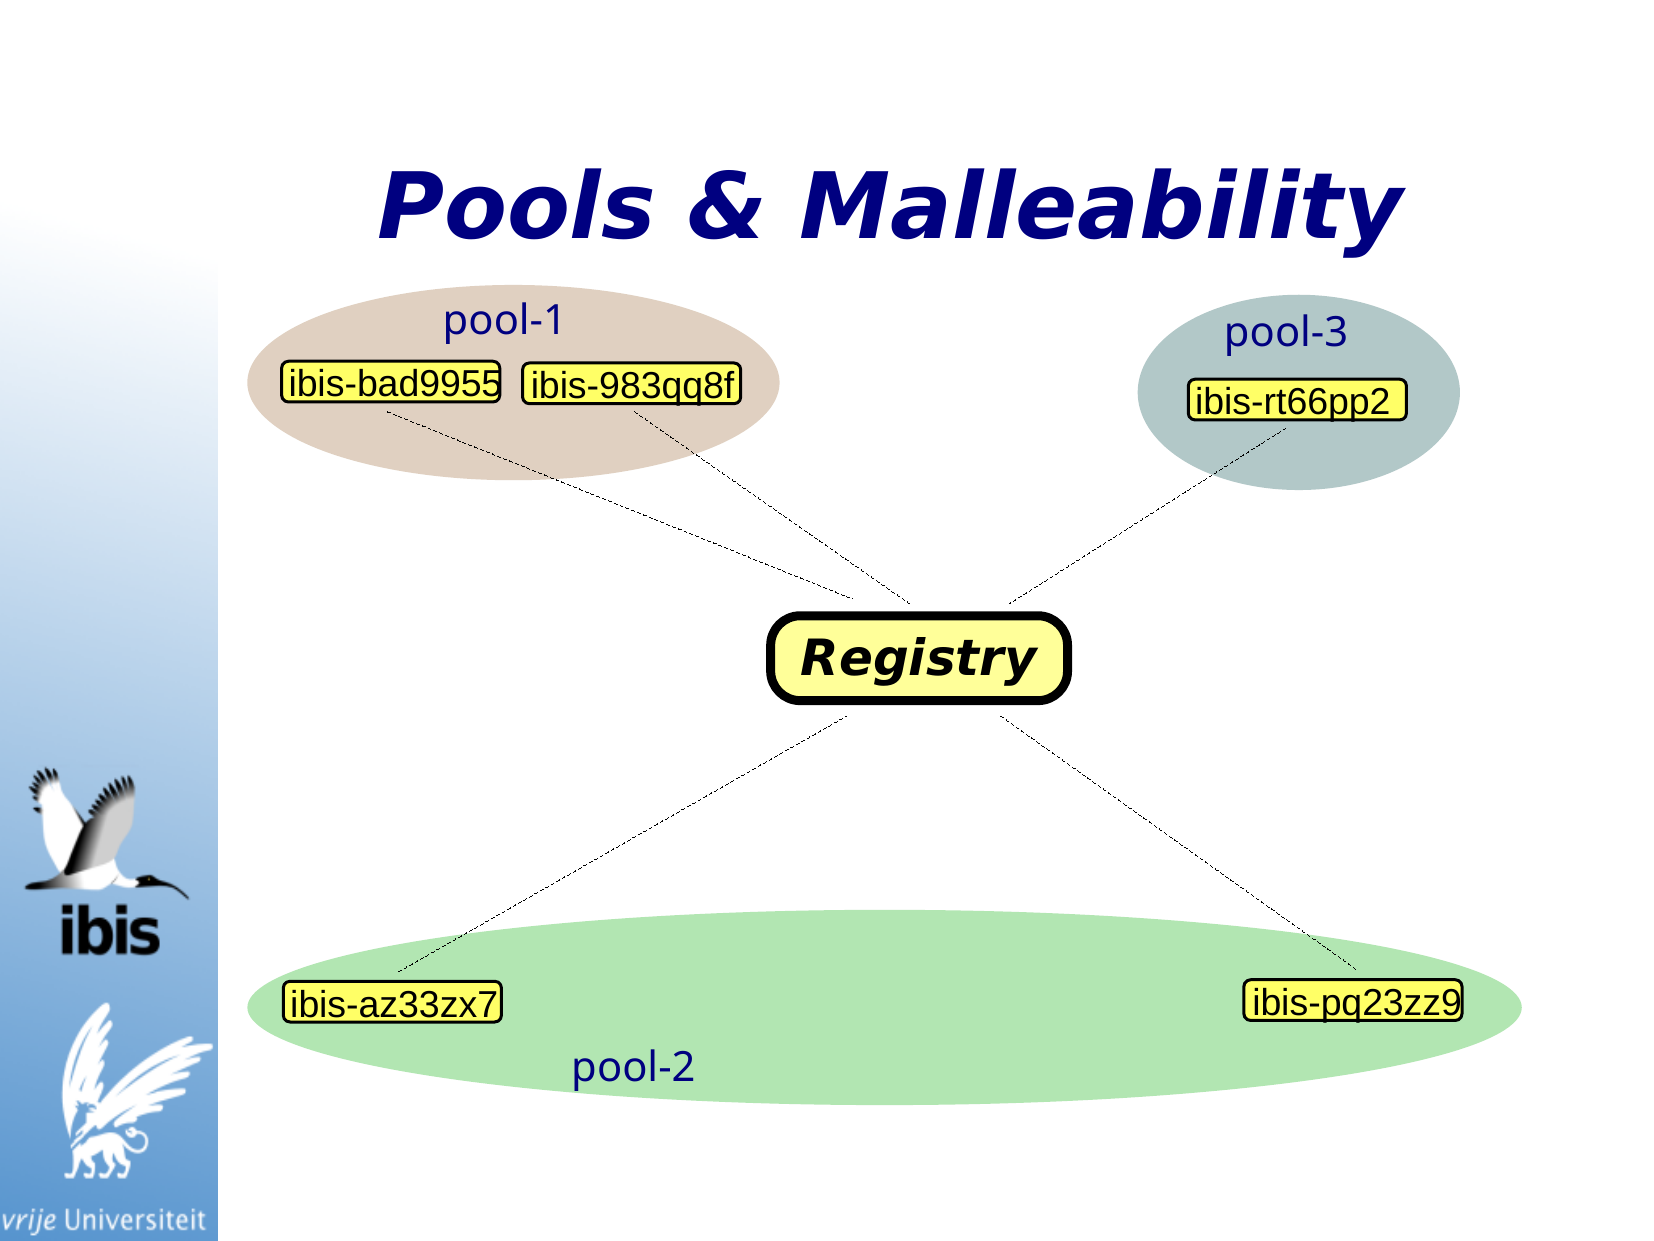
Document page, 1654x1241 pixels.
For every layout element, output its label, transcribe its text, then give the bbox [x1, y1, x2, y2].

text_box ibis-rt66pp2 [1195, 380, 1427, 426]
text_box [247, 909, 1522, 1106]
text_box [1242, 294, 1356, 301]
title Pools & Malleability [248, 102, 1534, 310]
text_box ibis-az33zx7 [290, 982, 522, 1028]
text_box ibis-983qq8f [530, 364, 762, 407]
picture [0, 0, 218, 1241]
text_box [1137, 303, 1460, 491]
text_box pool-2 [571, 1036, 711, 1096]
text_box [247, 284, 780, 481]
text_box pool-3 [1223, 301, 1364, 361]
text_box ibis-bad9955 [288, 362, 520, 408]
text_box Registry [770, 615, 1068, 701]
text_box ibis-pq23zz9 [1252, 981, 1484, 1024]
text_box pool-1 [442, 289, 582, 349]
